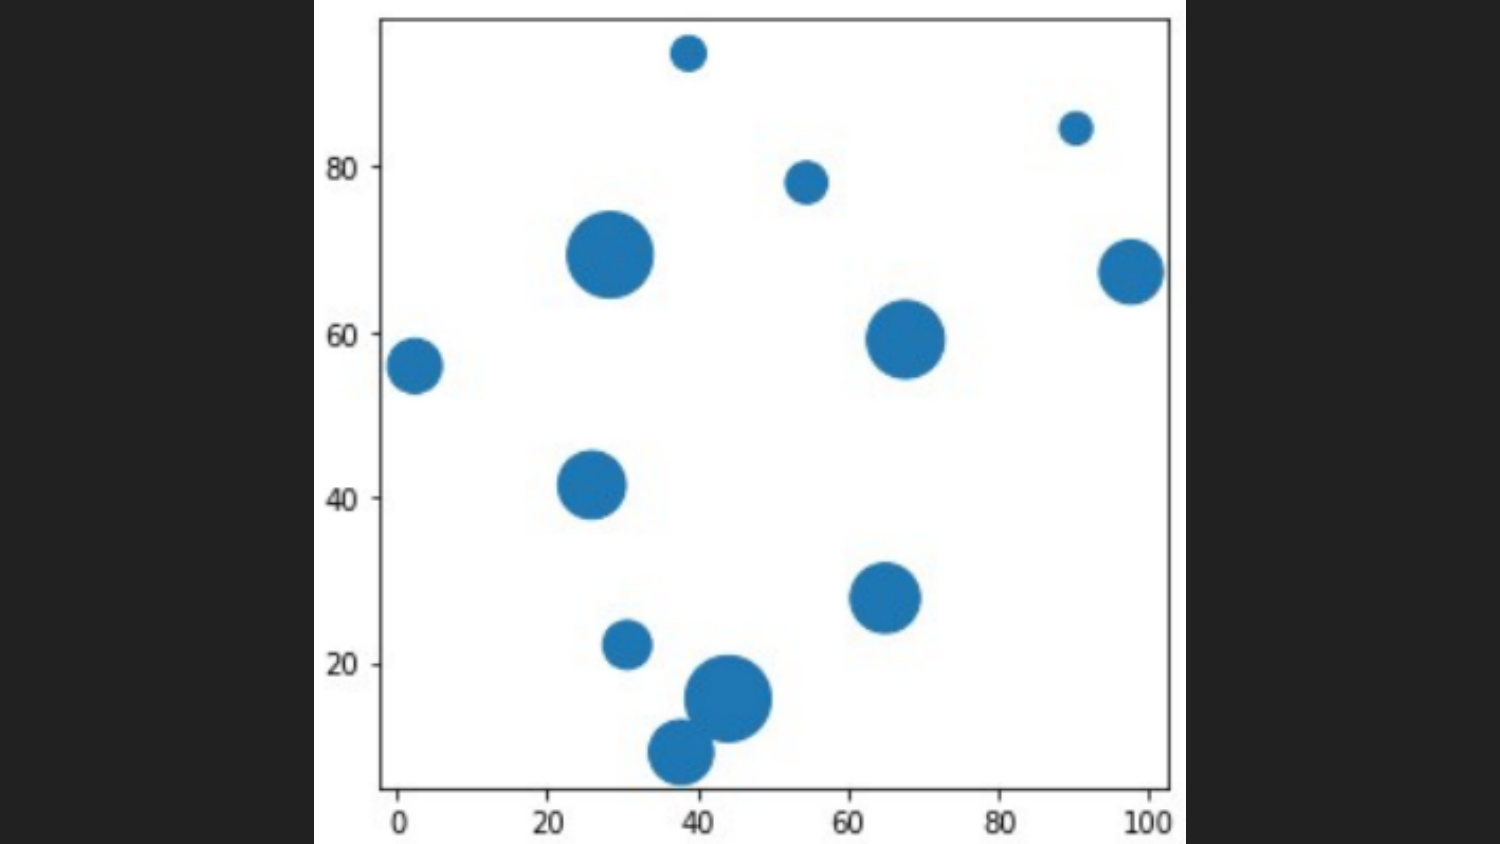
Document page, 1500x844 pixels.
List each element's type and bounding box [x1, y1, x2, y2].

picture [314, 0, 1186, 844]
